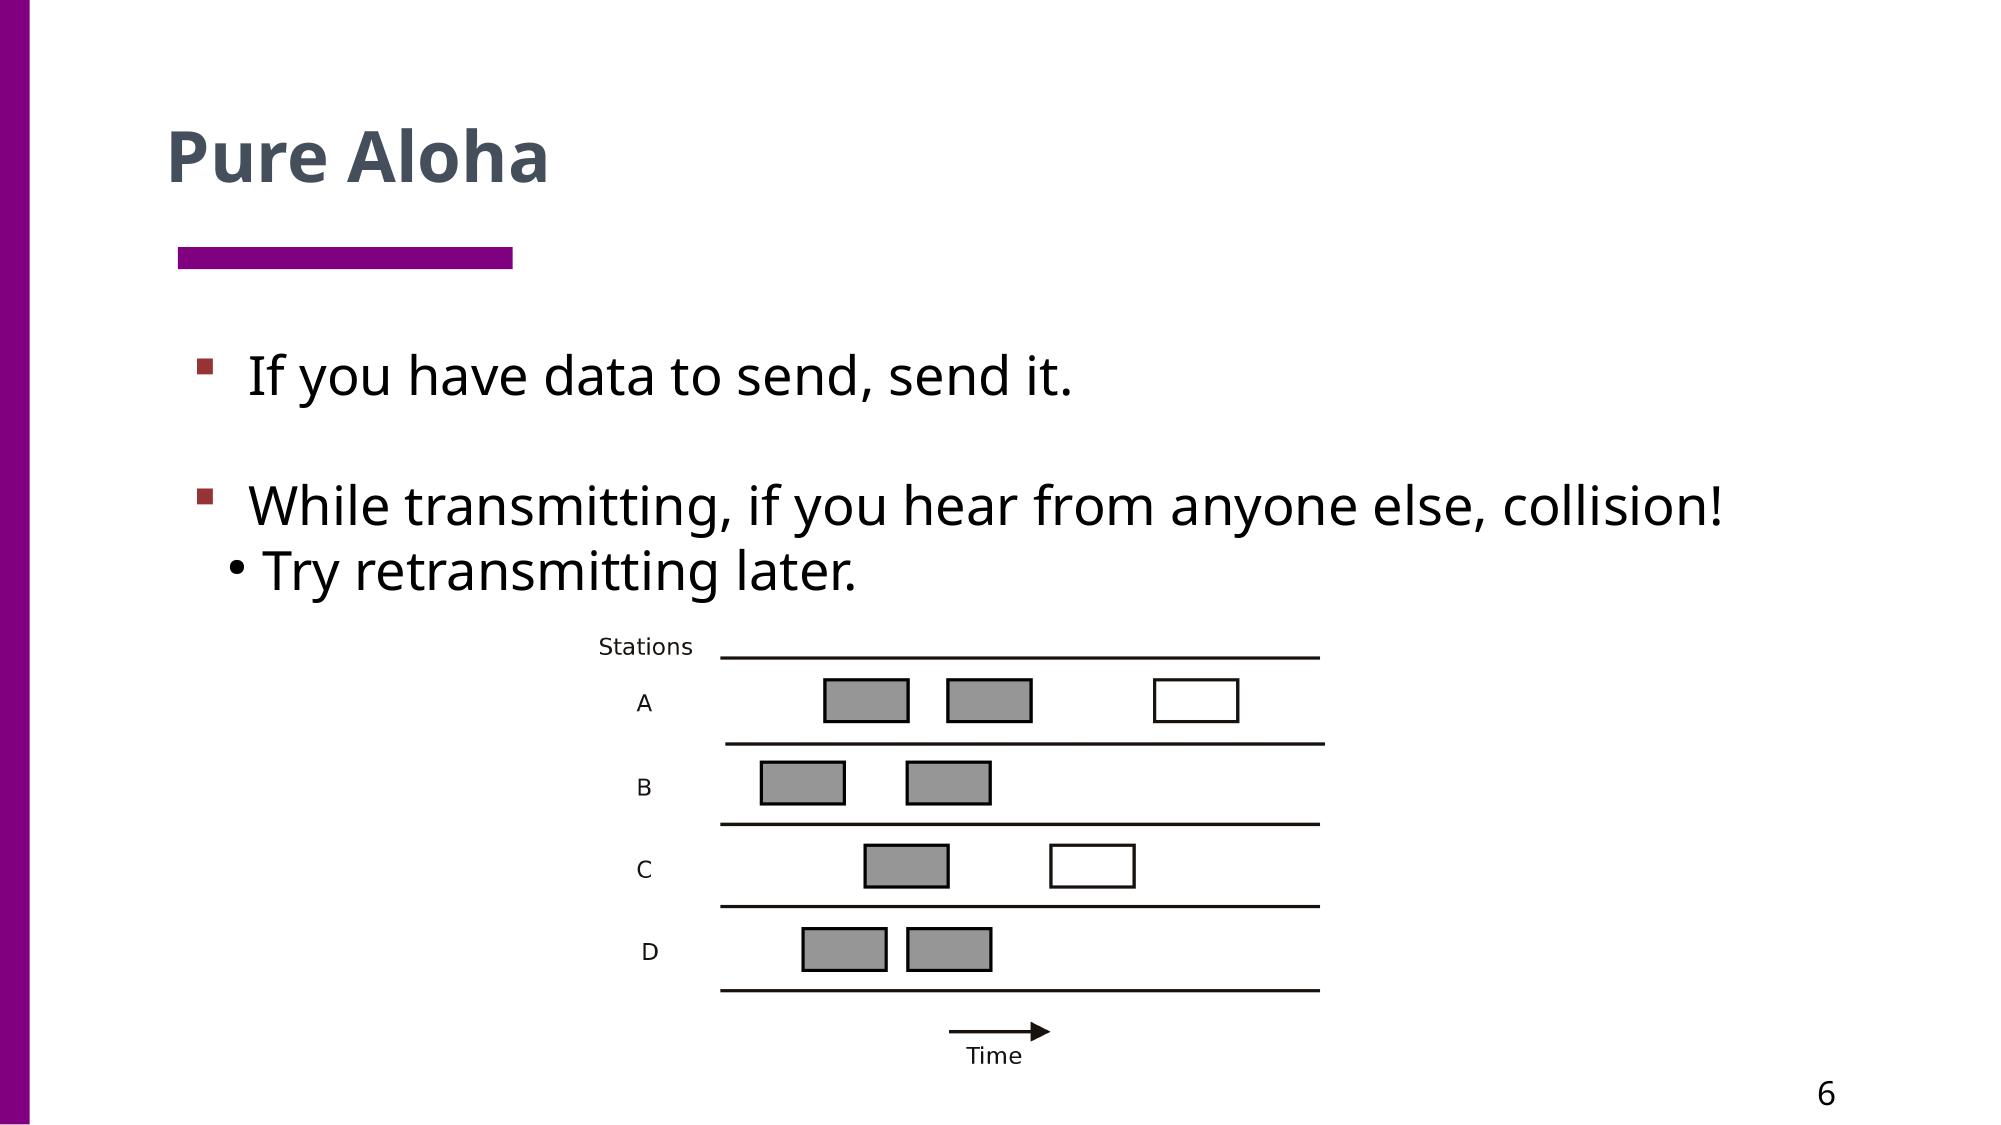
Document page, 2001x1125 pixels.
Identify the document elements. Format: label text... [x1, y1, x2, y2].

picture [540, 558, 1423, 1111]
text_box If you have data to send, send it. While transmitting, if you hear from anyone else, collision! Try retransmitting later. [177, 326, 1875, 1050]
text_box Pure Aloha [151, 0, 1849, 212]
